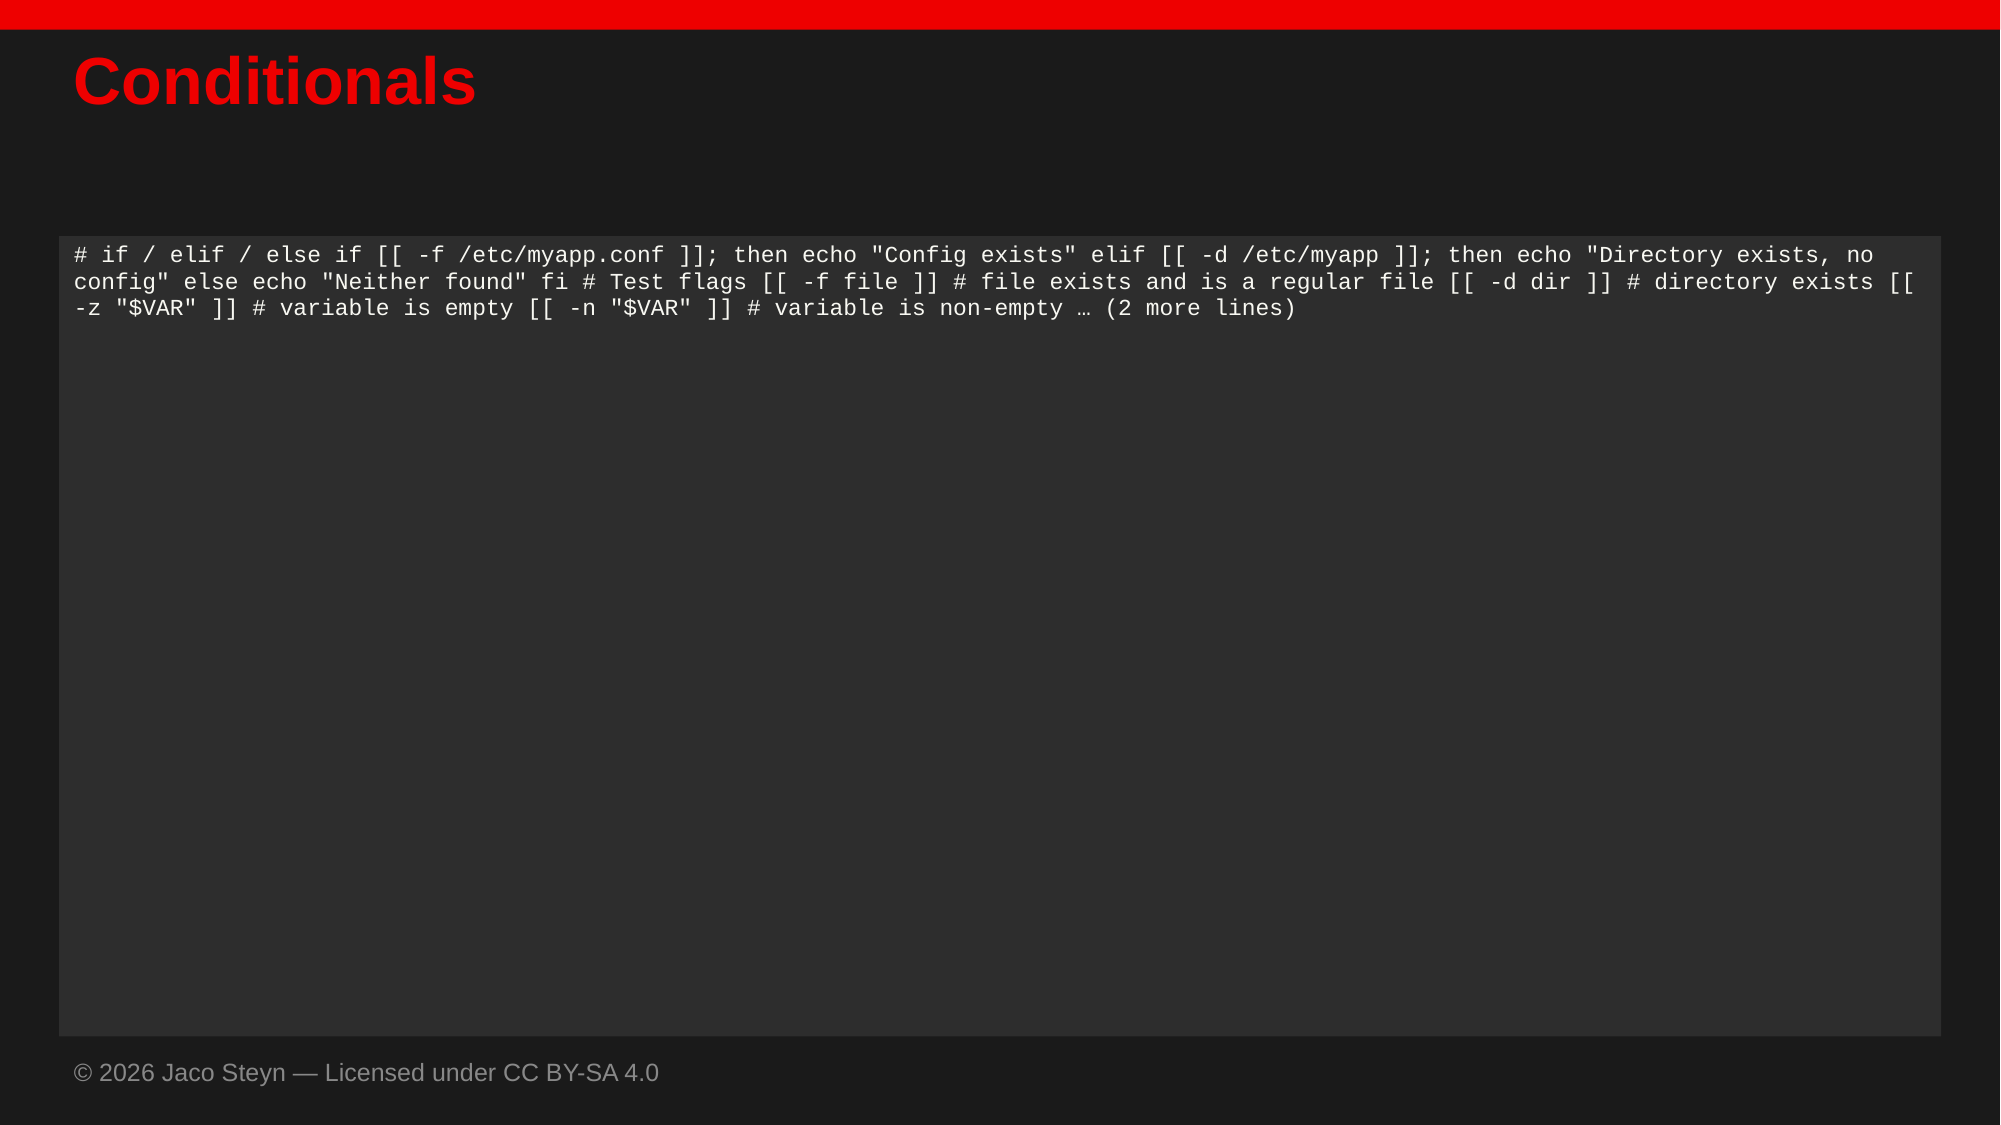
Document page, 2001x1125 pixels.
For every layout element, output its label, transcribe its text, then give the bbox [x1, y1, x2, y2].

text_box © 2026 Jaco Steyn — Licensed under CC BY-SA 4.0 [59, 1051, 1942, 1093]
text_box [0, 0, 2001, 30]
text_box # if / elif / else if [[ -f /etc/myapp.conf ]]; then echo "Config exists" elif [[ -d /etc/myapp ]]; then echo "Directory exists, no config" else echo "Neither found" fi # Test flags [[ -f file ]] # file exists and is a regular file [[ -d dir ]] # directory exists [[ -z "$VAR" ]] # variable is empty [[ -n "$VAR" ]] # variable is non-empty … (2 more lines) [59, 236, 1942, 1037]
text_box Conditionals [59, 36, 1942, 208]
